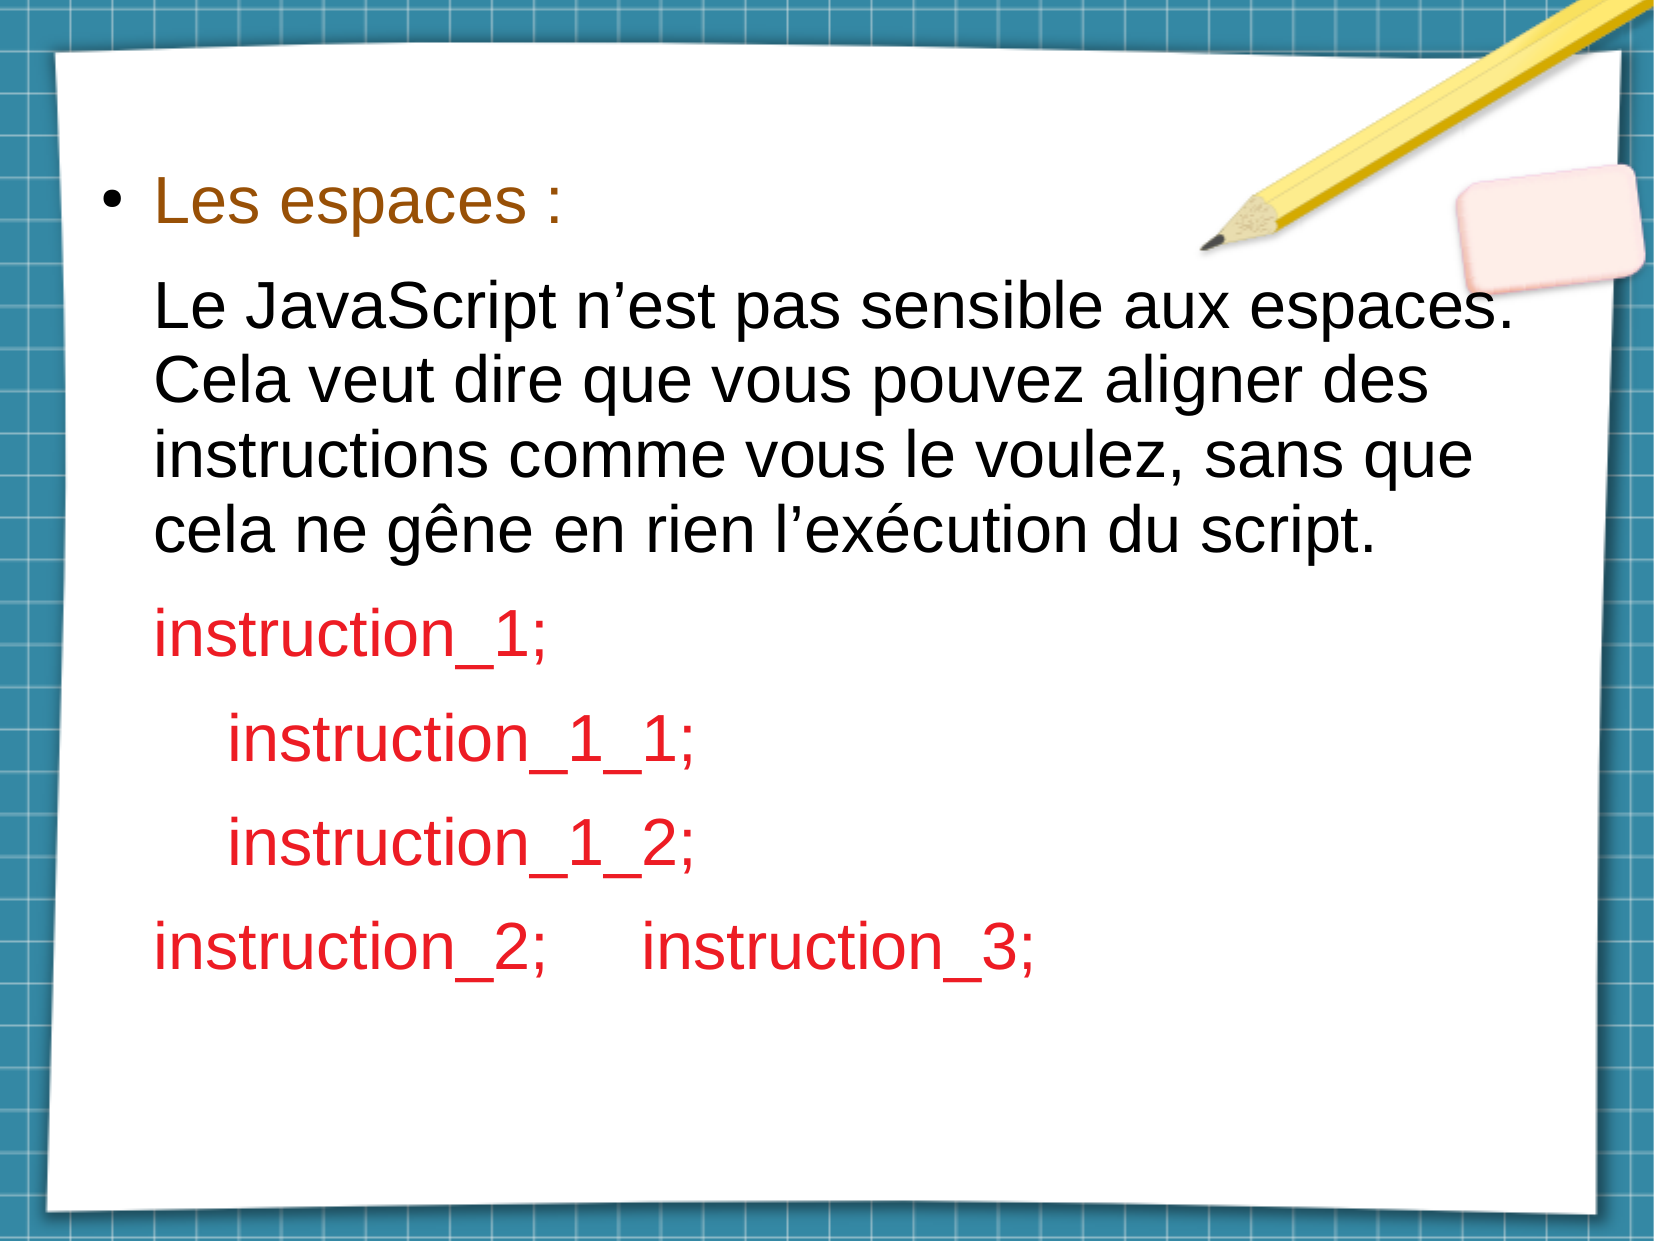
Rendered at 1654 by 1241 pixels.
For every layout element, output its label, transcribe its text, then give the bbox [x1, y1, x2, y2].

picture [0, 0, 1654, 1241]
list Les espaces : Le JavaScript n’est pas sensible aux espaces. Cela veut dire que vous pouvez aligner des instructions comme vous le voulez, sans que cela ne gêne en rien l’exécution du script. instruction_1; instruction_1_1; instruction_1_2; instruction_2; instruction_3; [82, 59, 1571, 1010]
